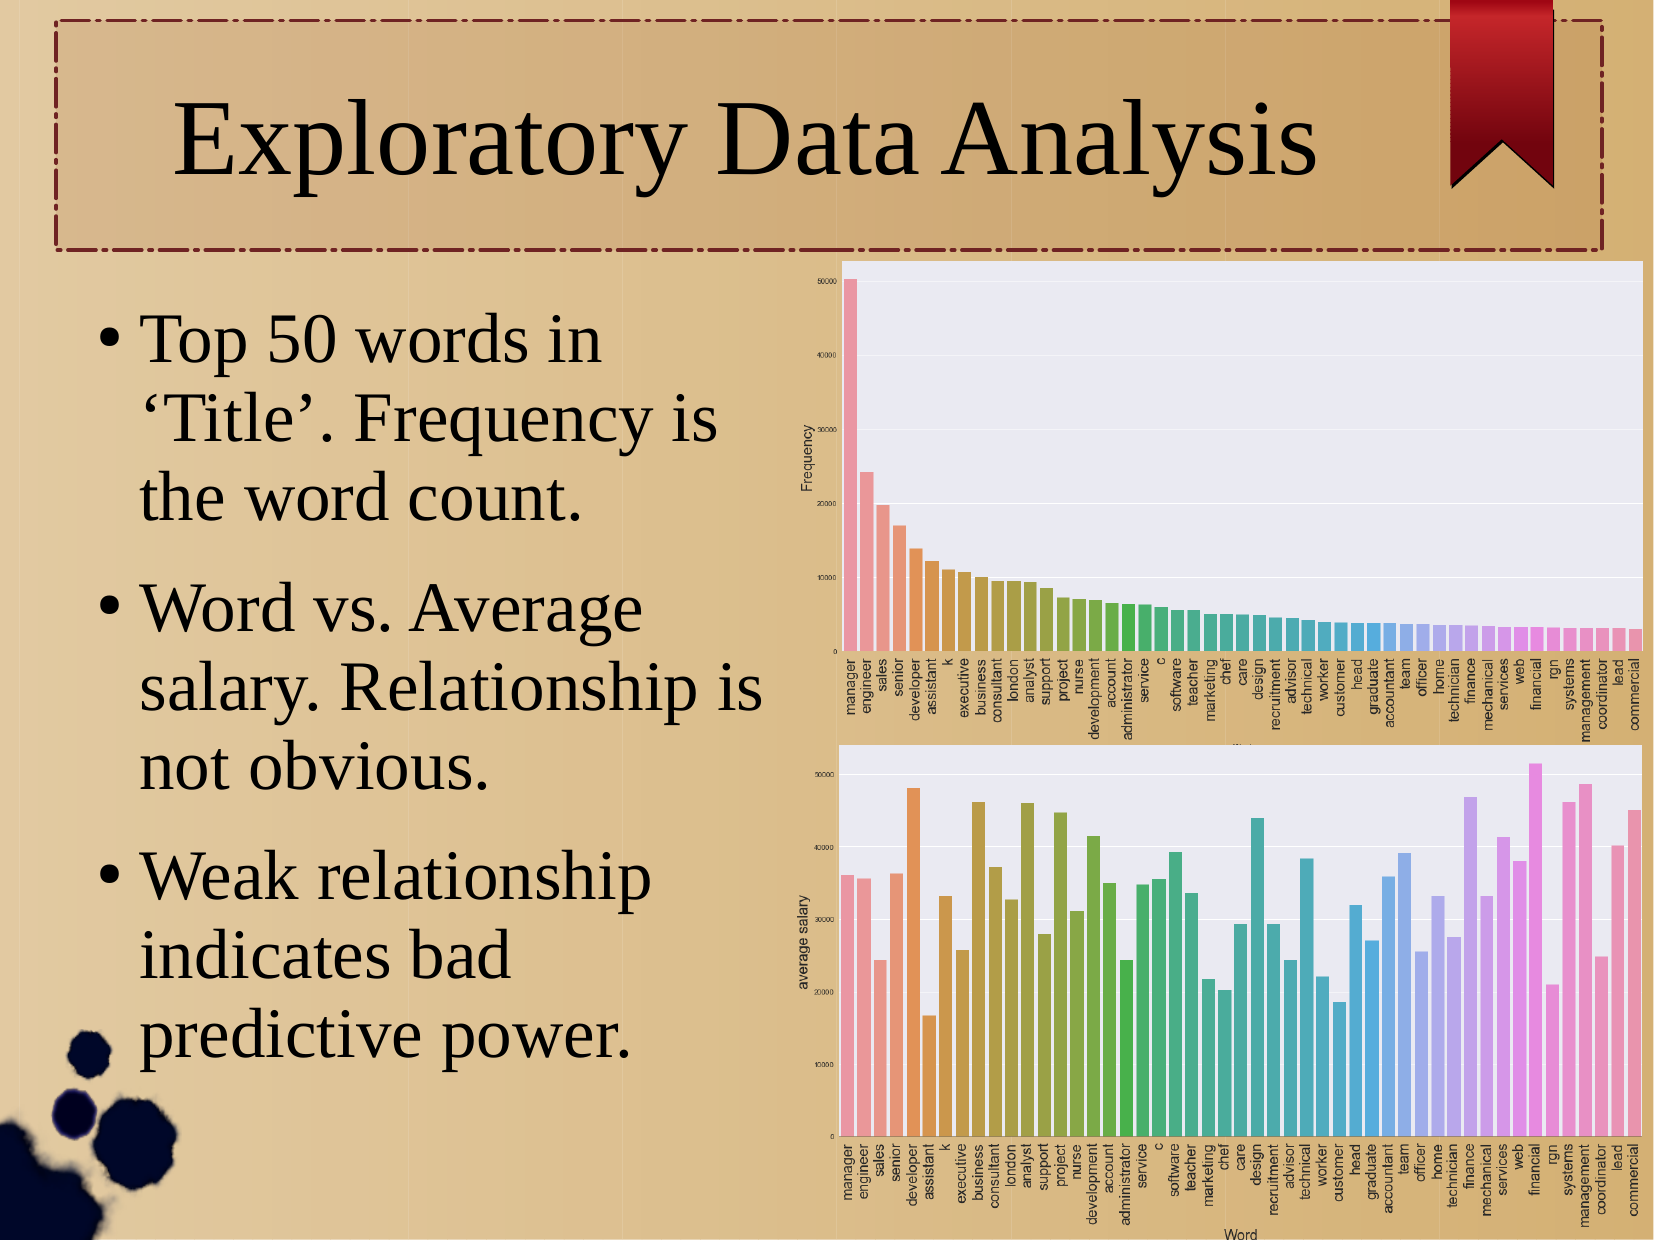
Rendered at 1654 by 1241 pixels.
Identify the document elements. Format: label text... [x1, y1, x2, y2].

picture [792, 256, 1648, 1241]
list Top 50 words in ‘Title’. Frequency is the word count. Word vs. Average salary. Relationship is not obvious. Weak relationship indicates bad predictive power. [82, 299, 779, 1085]
title Exploratory Data Analysis [82, 47, 1412, 229]
